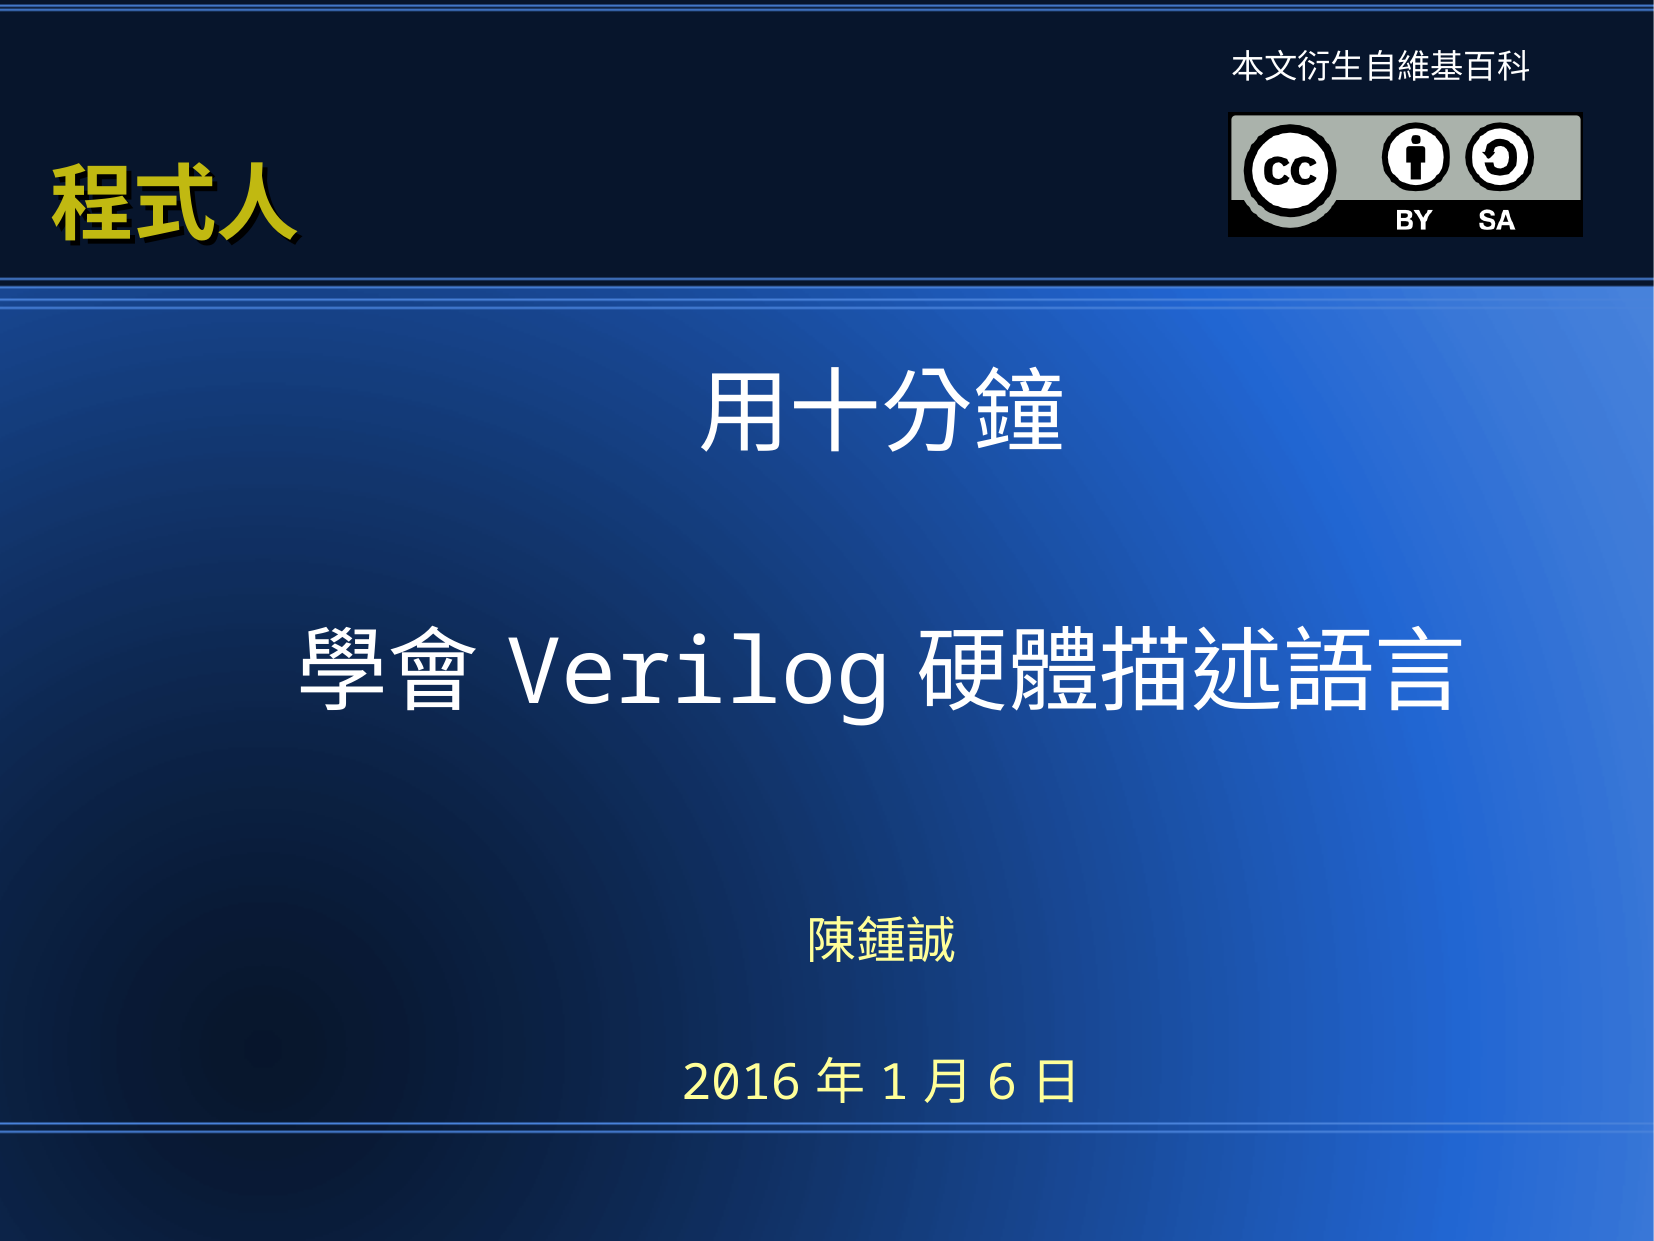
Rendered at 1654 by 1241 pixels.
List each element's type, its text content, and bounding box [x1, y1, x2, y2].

text_box 程式人 [35, 129, 378, 325]
subtitle 用十分鐘 學會Verilog硬體描述語言 陳鍾誠 2016年1月6日 [137, 342, 1626, 1110]
text_box 本文衍生自維基百科 [1216, 32, 1622, 95]
picture [0, 0, 1654, 1241]
